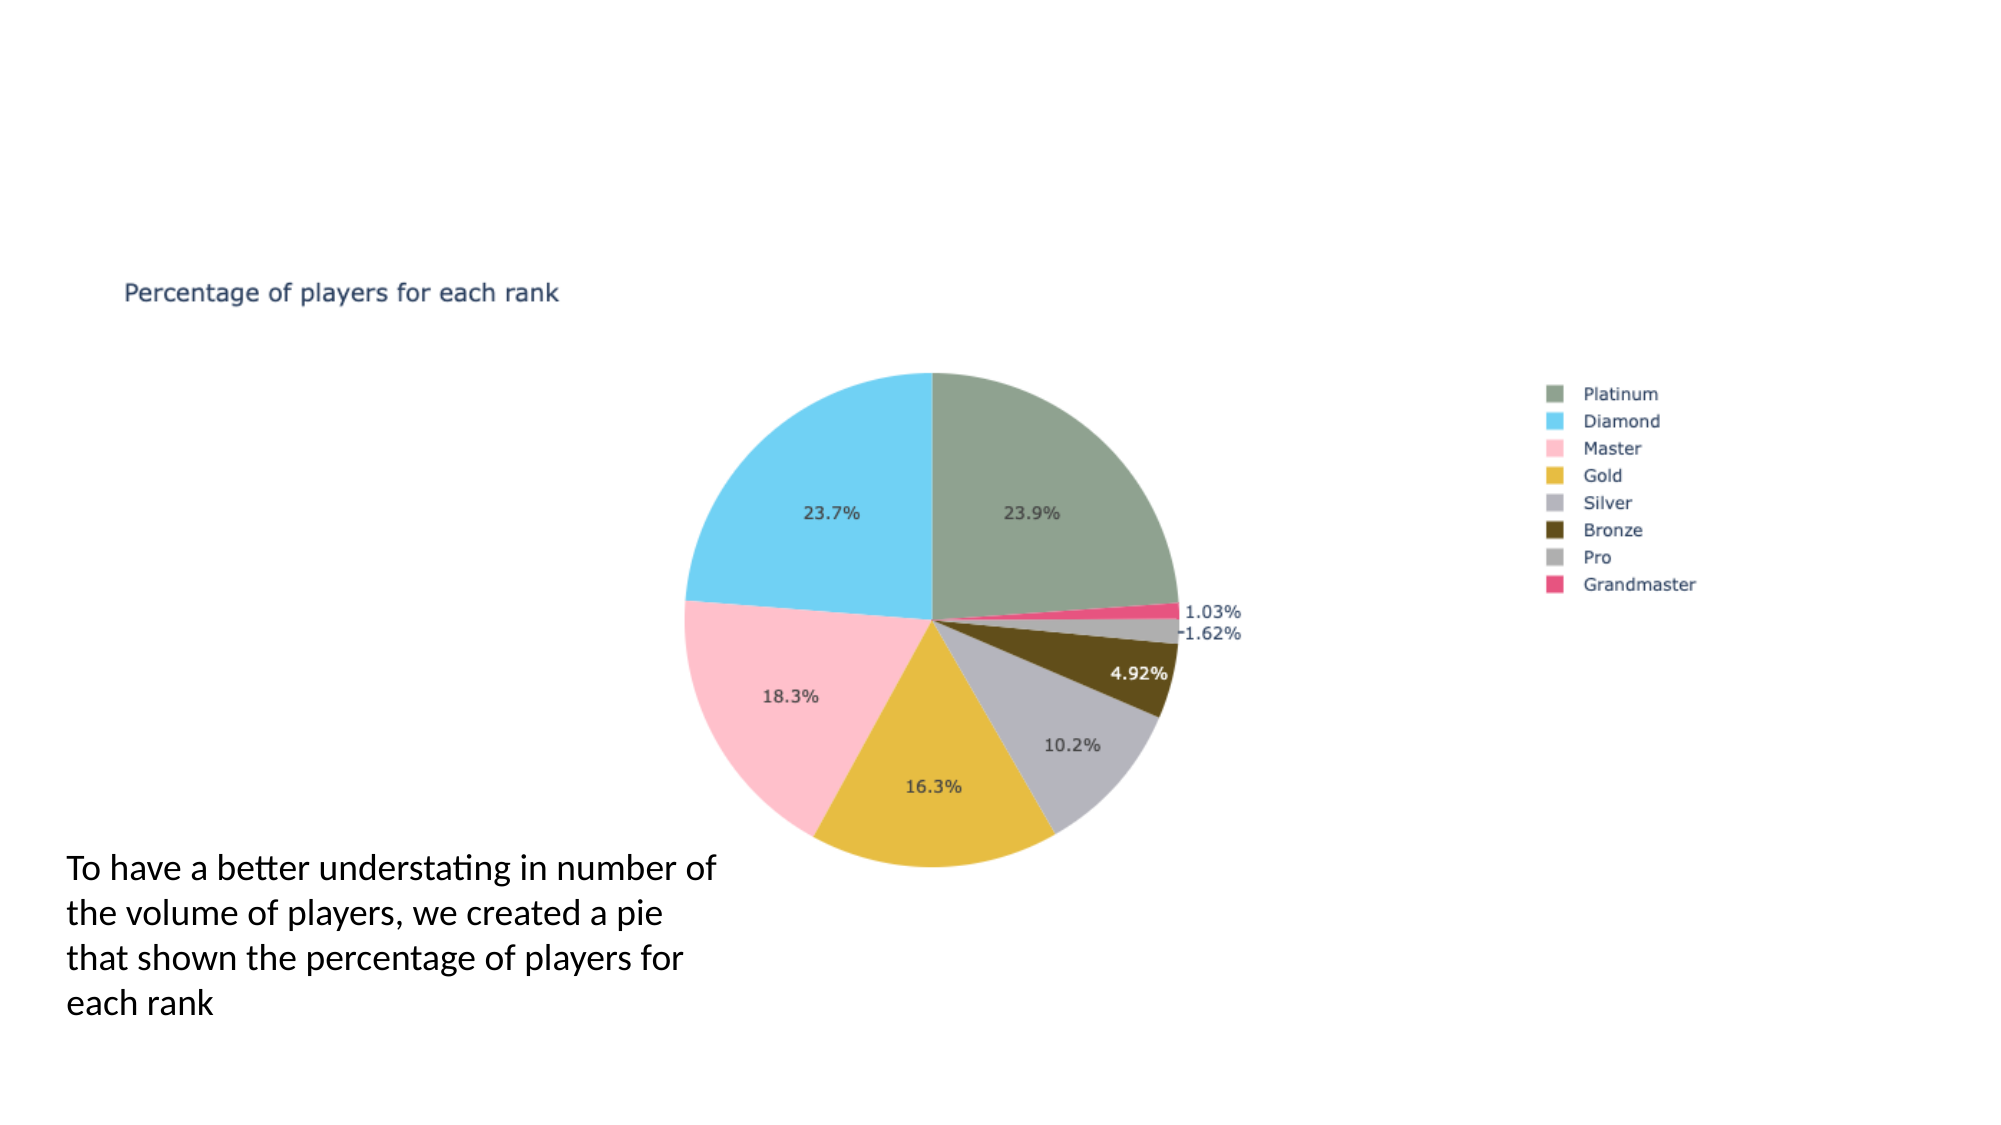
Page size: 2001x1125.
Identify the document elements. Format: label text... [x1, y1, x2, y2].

text_box To have a better understating in number of the volume of players, we created a pie that shown the percentage of players for each rank [51, 835, 740, 1033]
picture [31, 230, 1895, 982]
